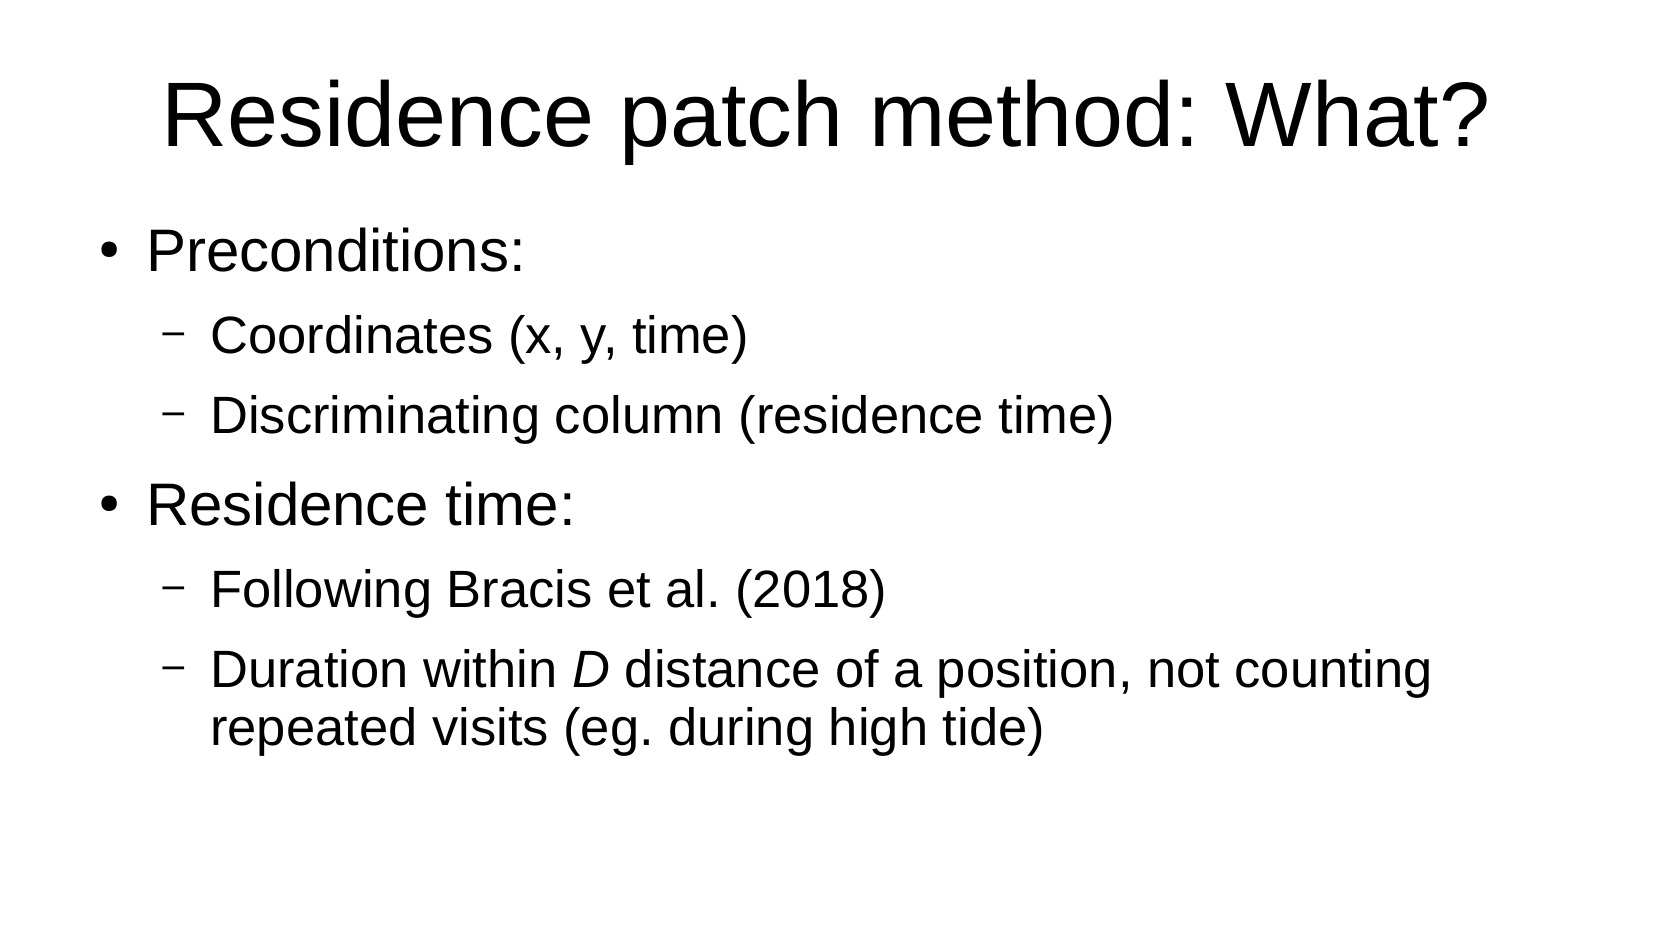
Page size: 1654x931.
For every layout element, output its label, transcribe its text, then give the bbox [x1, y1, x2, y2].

list Preconditions: Coordinates (x, y, time) Discriminating column (residence time) Residence time: Following Bracis et al. (2018) Duration within D distance of a position, not counting repeated visits (eg. during high tide) [82, 217, 1571, 758]
title Residence patch method: What? [82, 37, 1571, 193]
